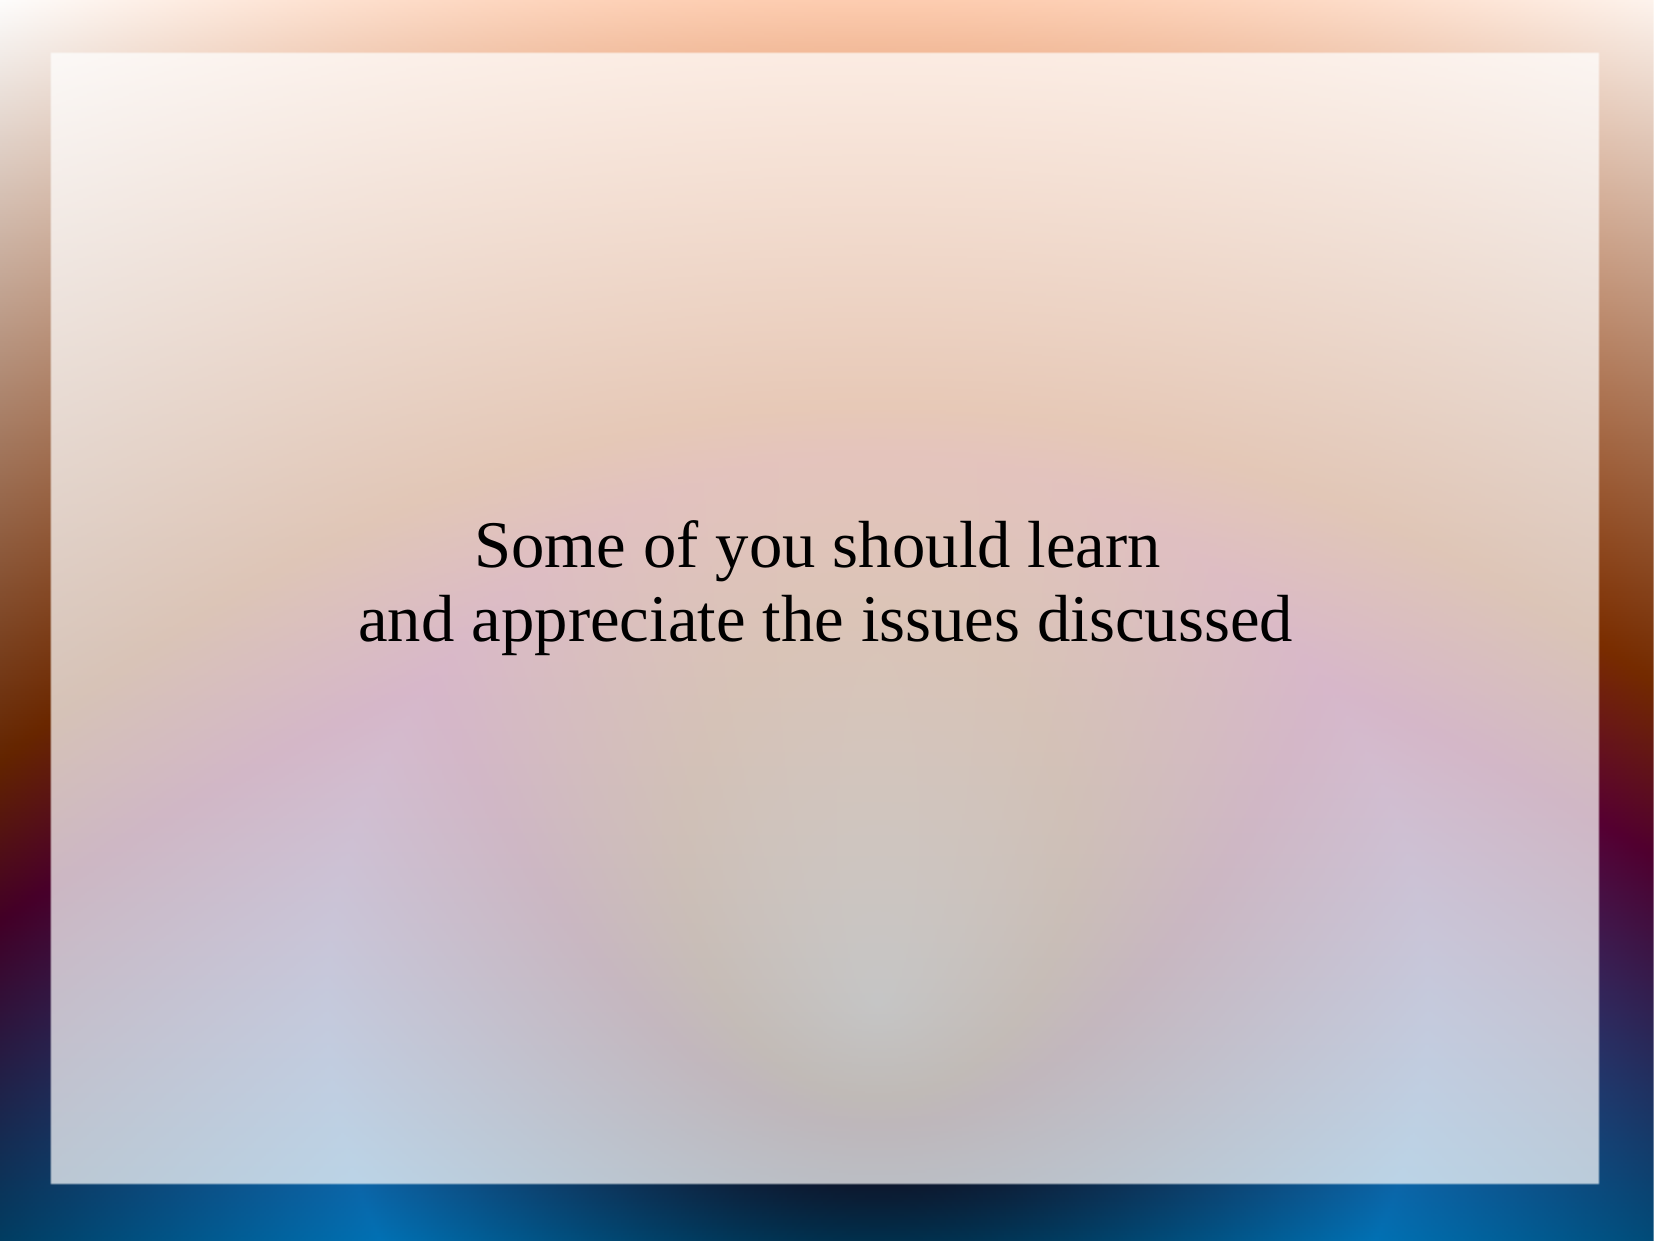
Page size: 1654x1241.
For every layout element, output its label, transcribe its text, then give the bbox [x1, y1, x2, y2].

picture [0, 0, 1654, 1241]
subtitle Some of you should learn and appreciate the issues discussed [82, 55, 1571, 1109]
